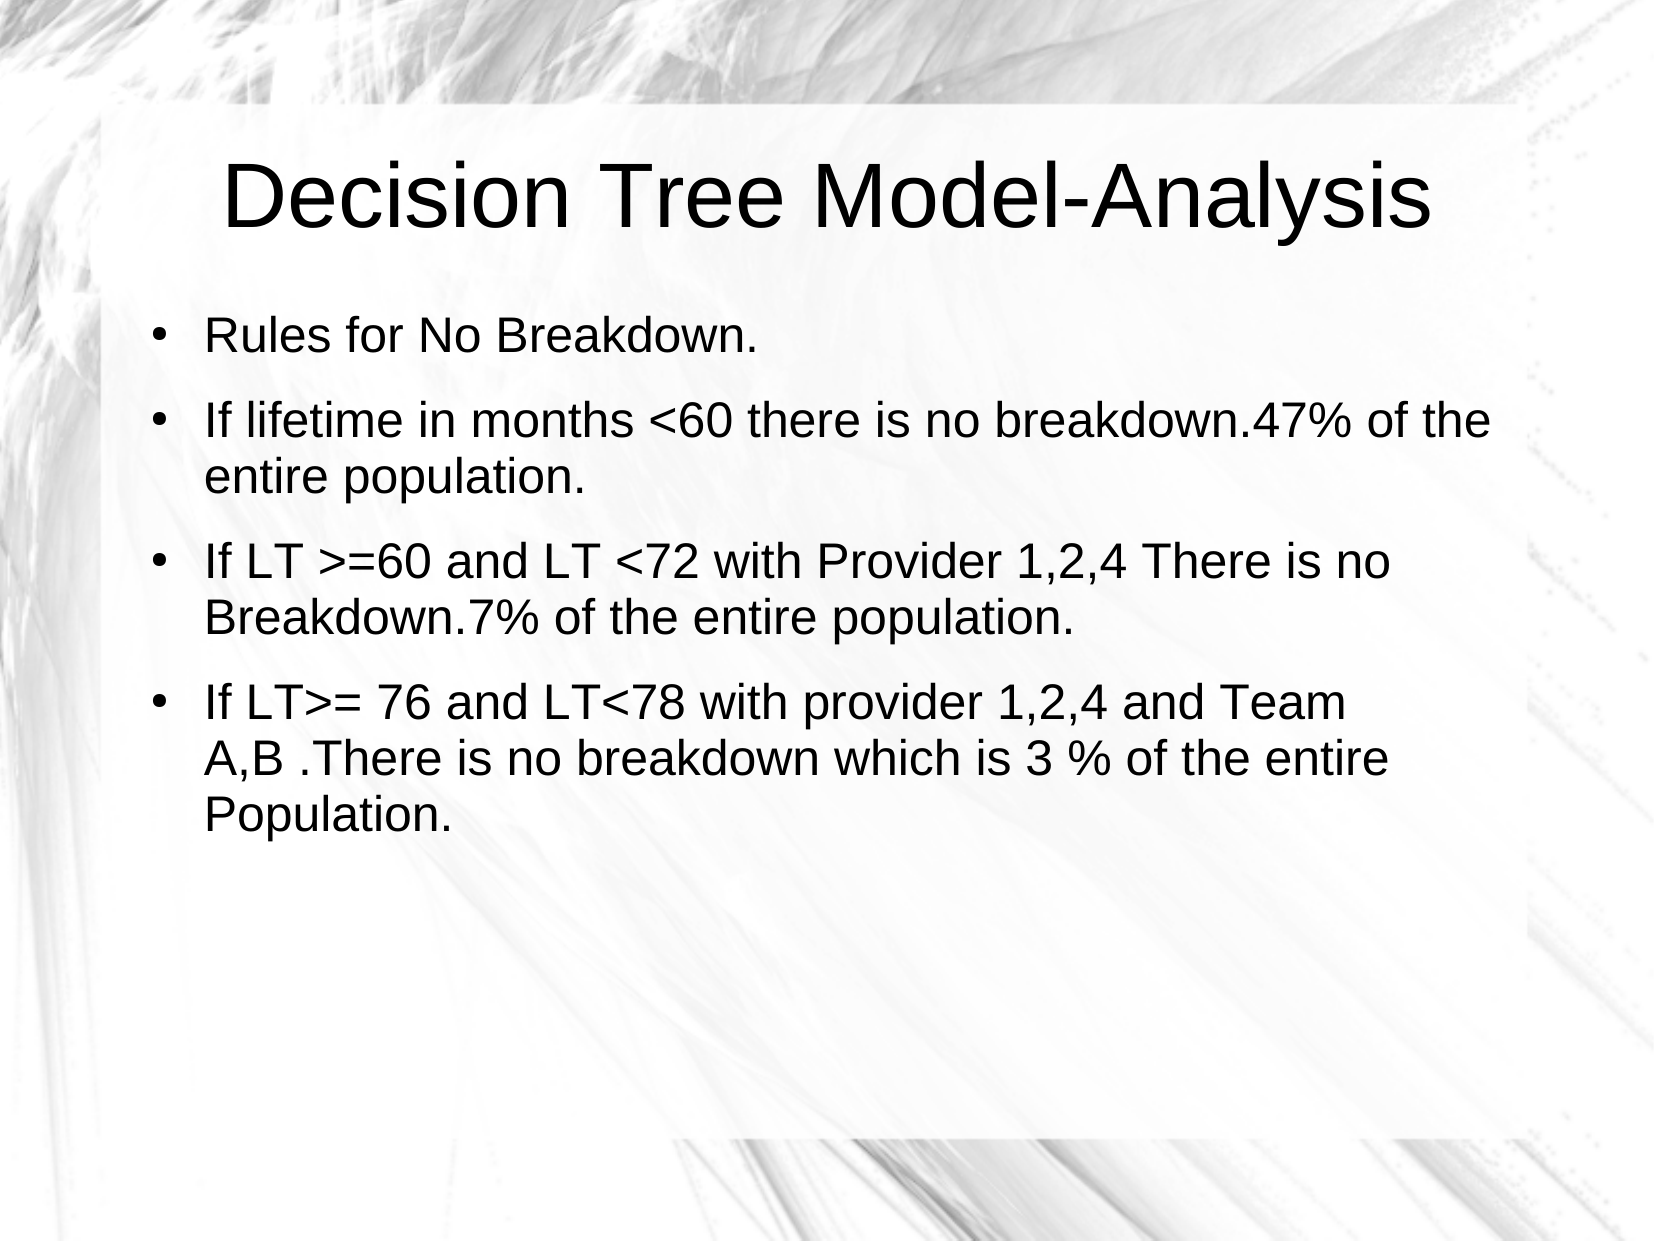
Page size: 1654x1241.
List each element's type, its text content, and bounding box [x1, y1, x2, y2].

title Decision Tree Model-Analysis [118, 112, 1506, 281]
picture [0, 0, 1654, 1241]
list Rules for No Breakdown. If lifetime in months <60 there is no breakdown.47% of the entire population. If LT >=60 and LT <72 with Provider 1,2,4 There is no Breakdown.7% of the entire population. If LT>= 76 and LT<78 with provider 1,2,4 and Team A,B .There is no breakdown which is 3 % of the entire Population. [132, 307, 1586, 1210]
